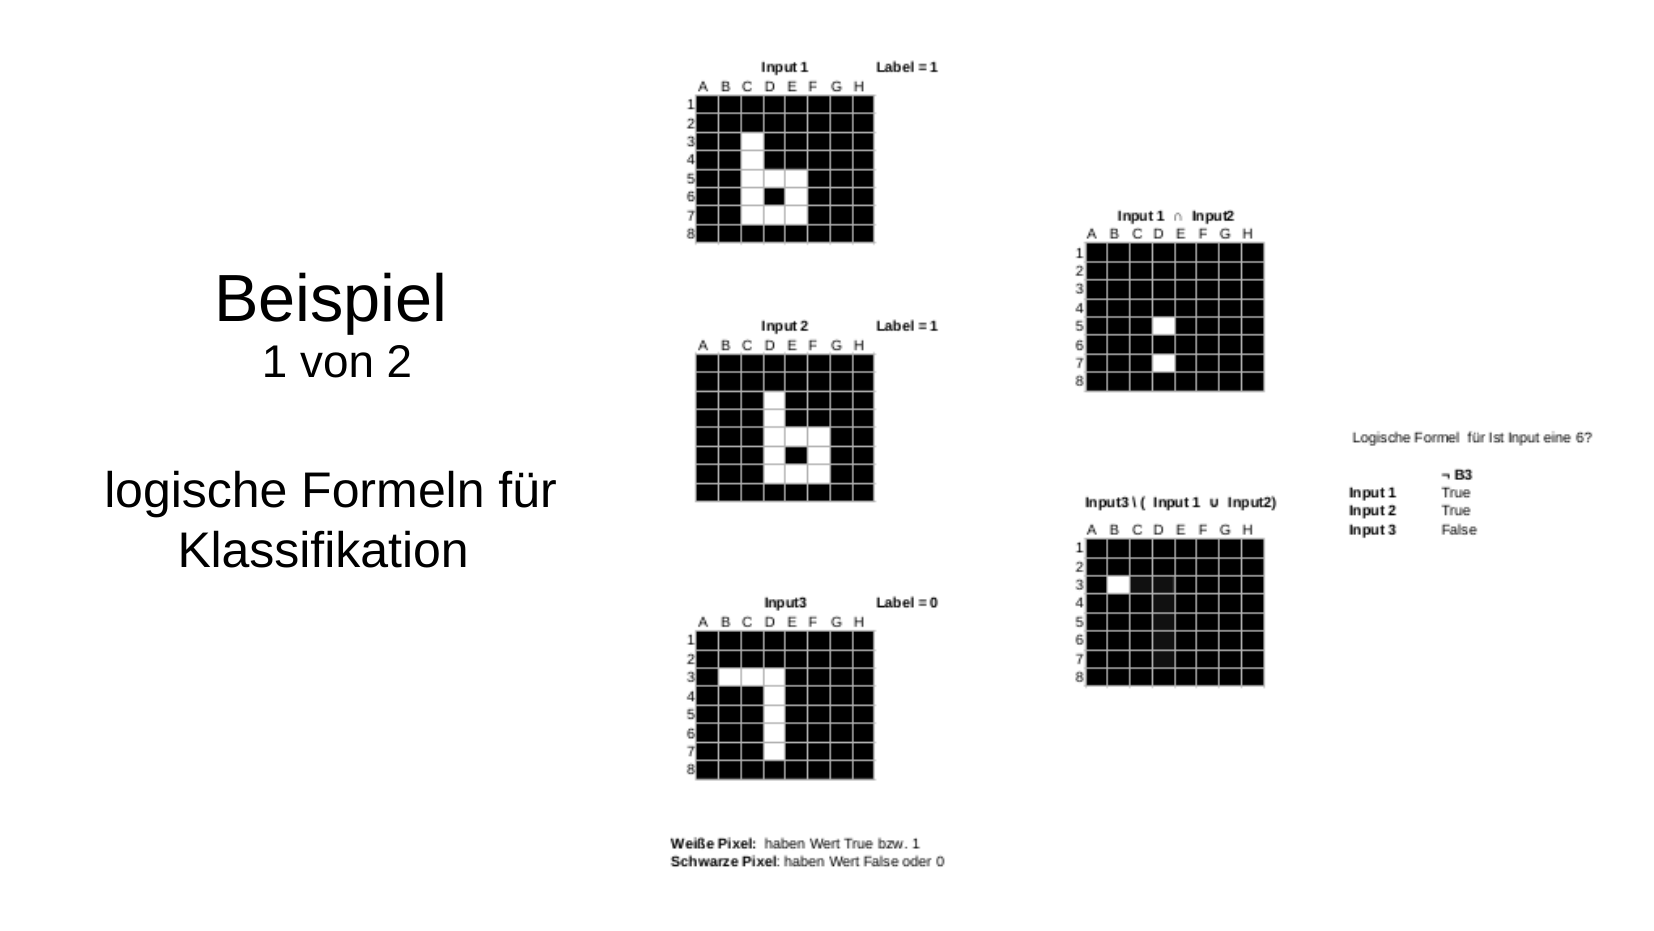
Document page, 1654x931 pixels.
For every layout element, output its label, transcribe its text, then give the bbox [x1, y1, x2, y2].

title Beispiel 1 von 2 logische Formeln für Klassifikation [47, 207, 615, 633]
picture [637, 35, 1641, 886]
